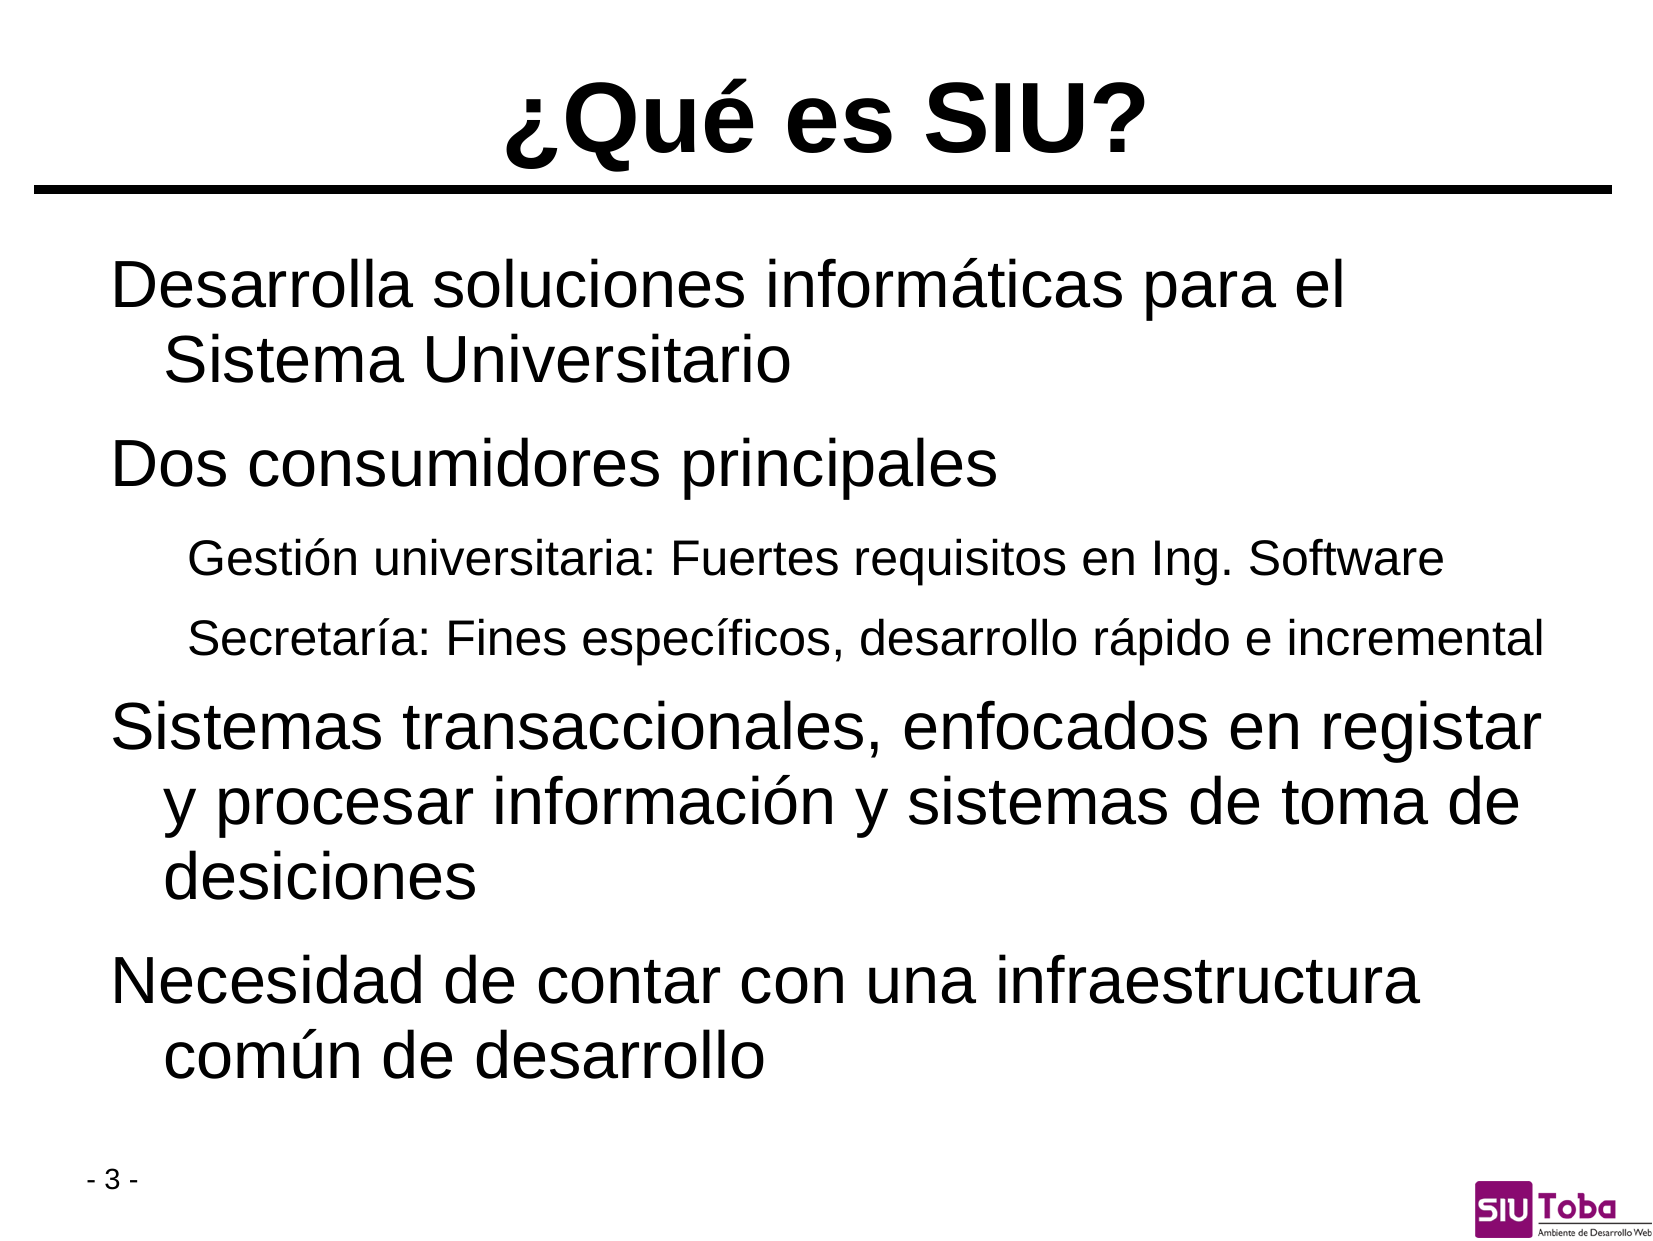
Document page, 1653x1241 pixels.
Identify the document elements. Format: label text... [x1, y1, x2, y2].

picture [1475, 1181, 1652, 1238]
list Desarrolla soluciones informáticas para el Sistema Universitario Dos consumidores principales Gestión universitaria: Fuertes requisitos en Ing. Software Secretaría: Fines específicos, desarrollo rápido e incremental Sistemas transaccionales, enfocados en registar y procesar información y sistemas de toma de desiciones Necesidad de contar con una infraestructura común de desarrollo [92, 247, 1575, 1201]
title ¿Qué es SIU? [58, 47, 1594, 188]
